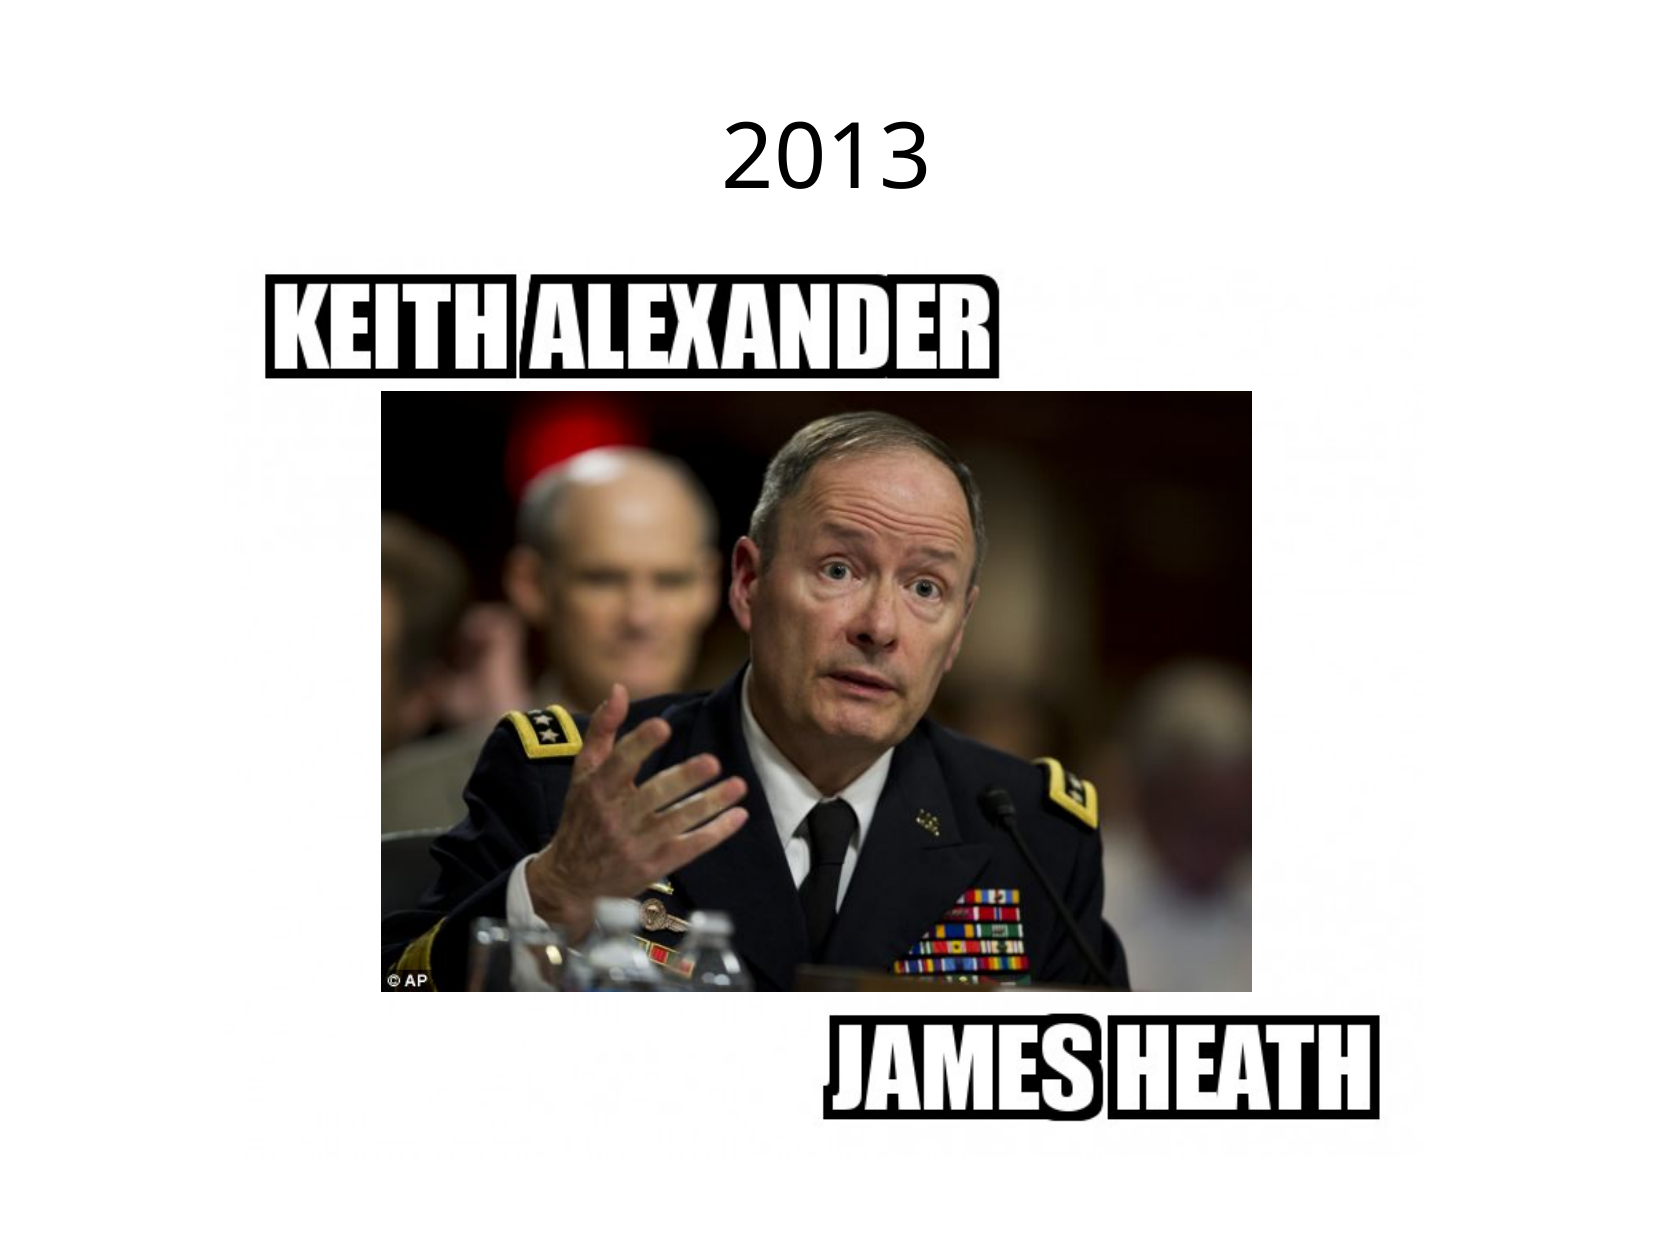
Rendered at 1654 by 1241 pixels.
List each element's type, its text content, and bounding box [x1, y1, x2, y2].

text_box 2013 [82, 49, 1571, 257]
picture [224, 257, 1423, 1158]
